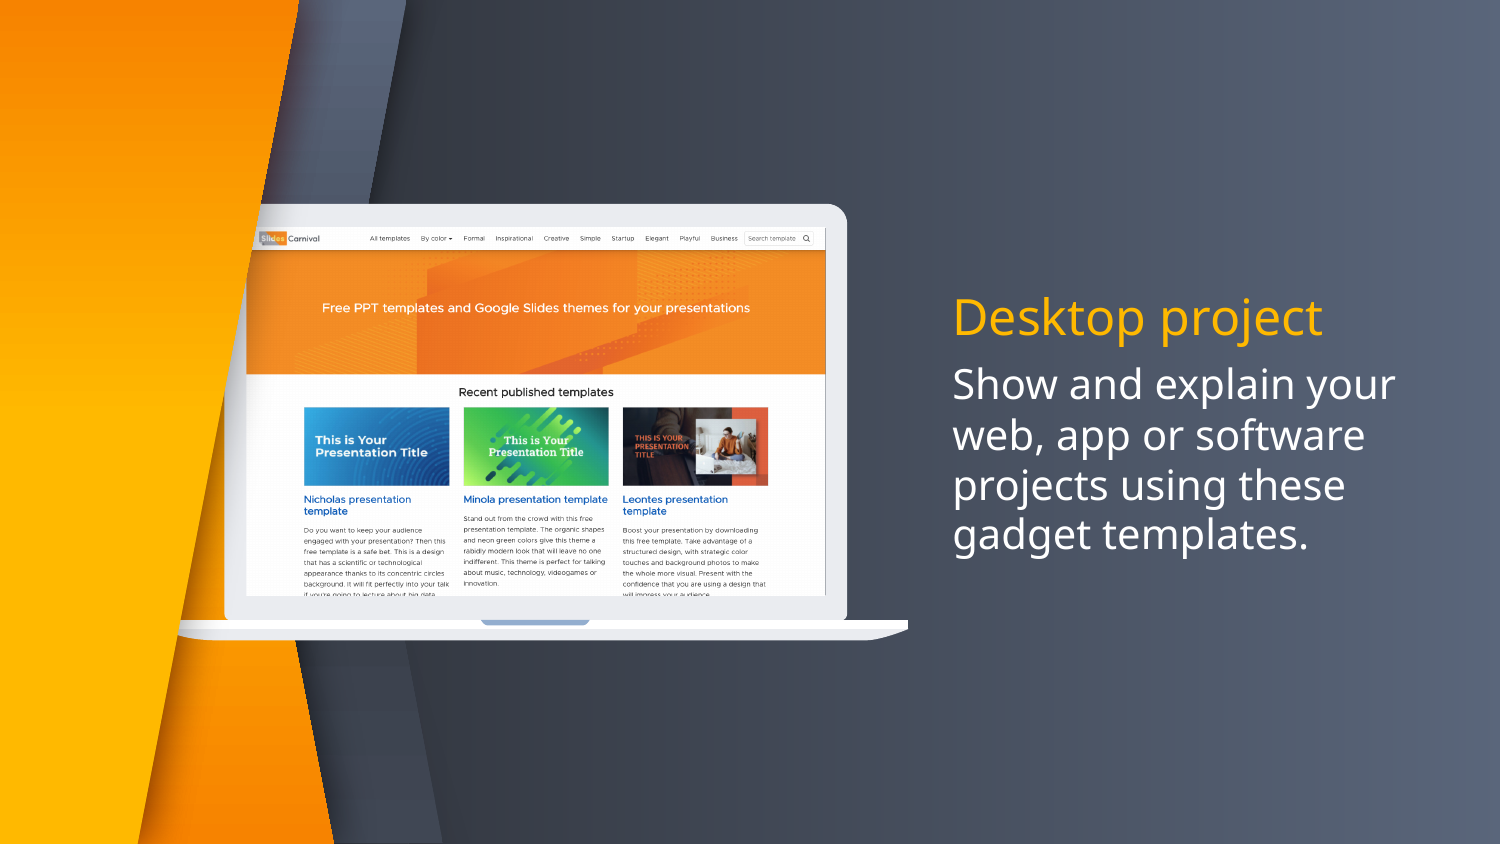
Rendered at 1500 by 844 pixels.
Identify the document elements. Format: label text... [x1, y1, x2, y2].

text_box [0, 0, 909, 844]
text_box Desktop project Show and explain your web, app or software projects using these gadget templates. [952, 187, 1423, 657]
picture [246, 227, 826, 596]
